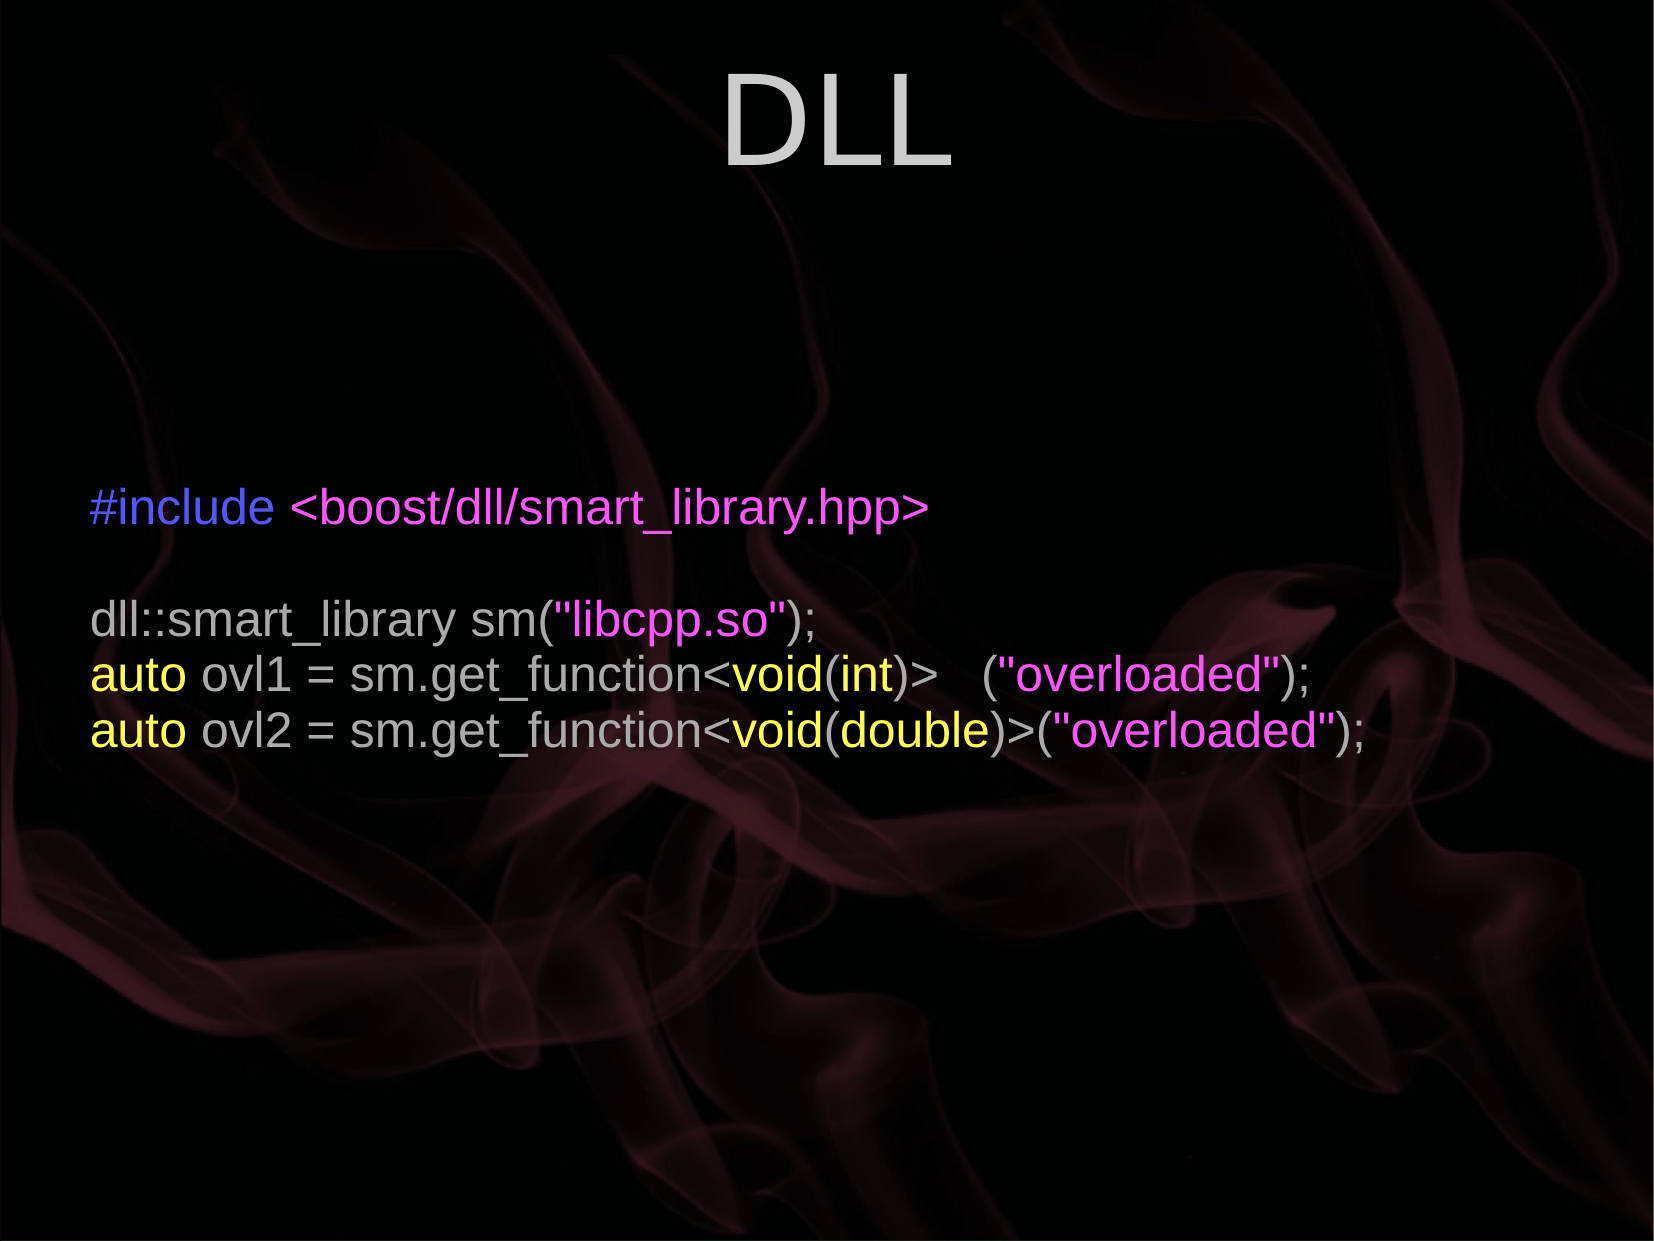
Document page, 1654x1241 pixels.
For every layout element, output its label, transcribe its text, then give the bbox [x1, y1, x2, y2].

text_box #include <boost/dll/smart_library.hpp> dll::smart_library sm("libcpp.so"); auto ovl1 = sm.get_function<void(int)> ("overloaded"); auto ovl2 = sm.get_function<void(double)>("overloaded"); [75, 471, 1621, 769]
title DLL [90, 45, 1579, 200]
picture [0, 0, 1654, 1241]
